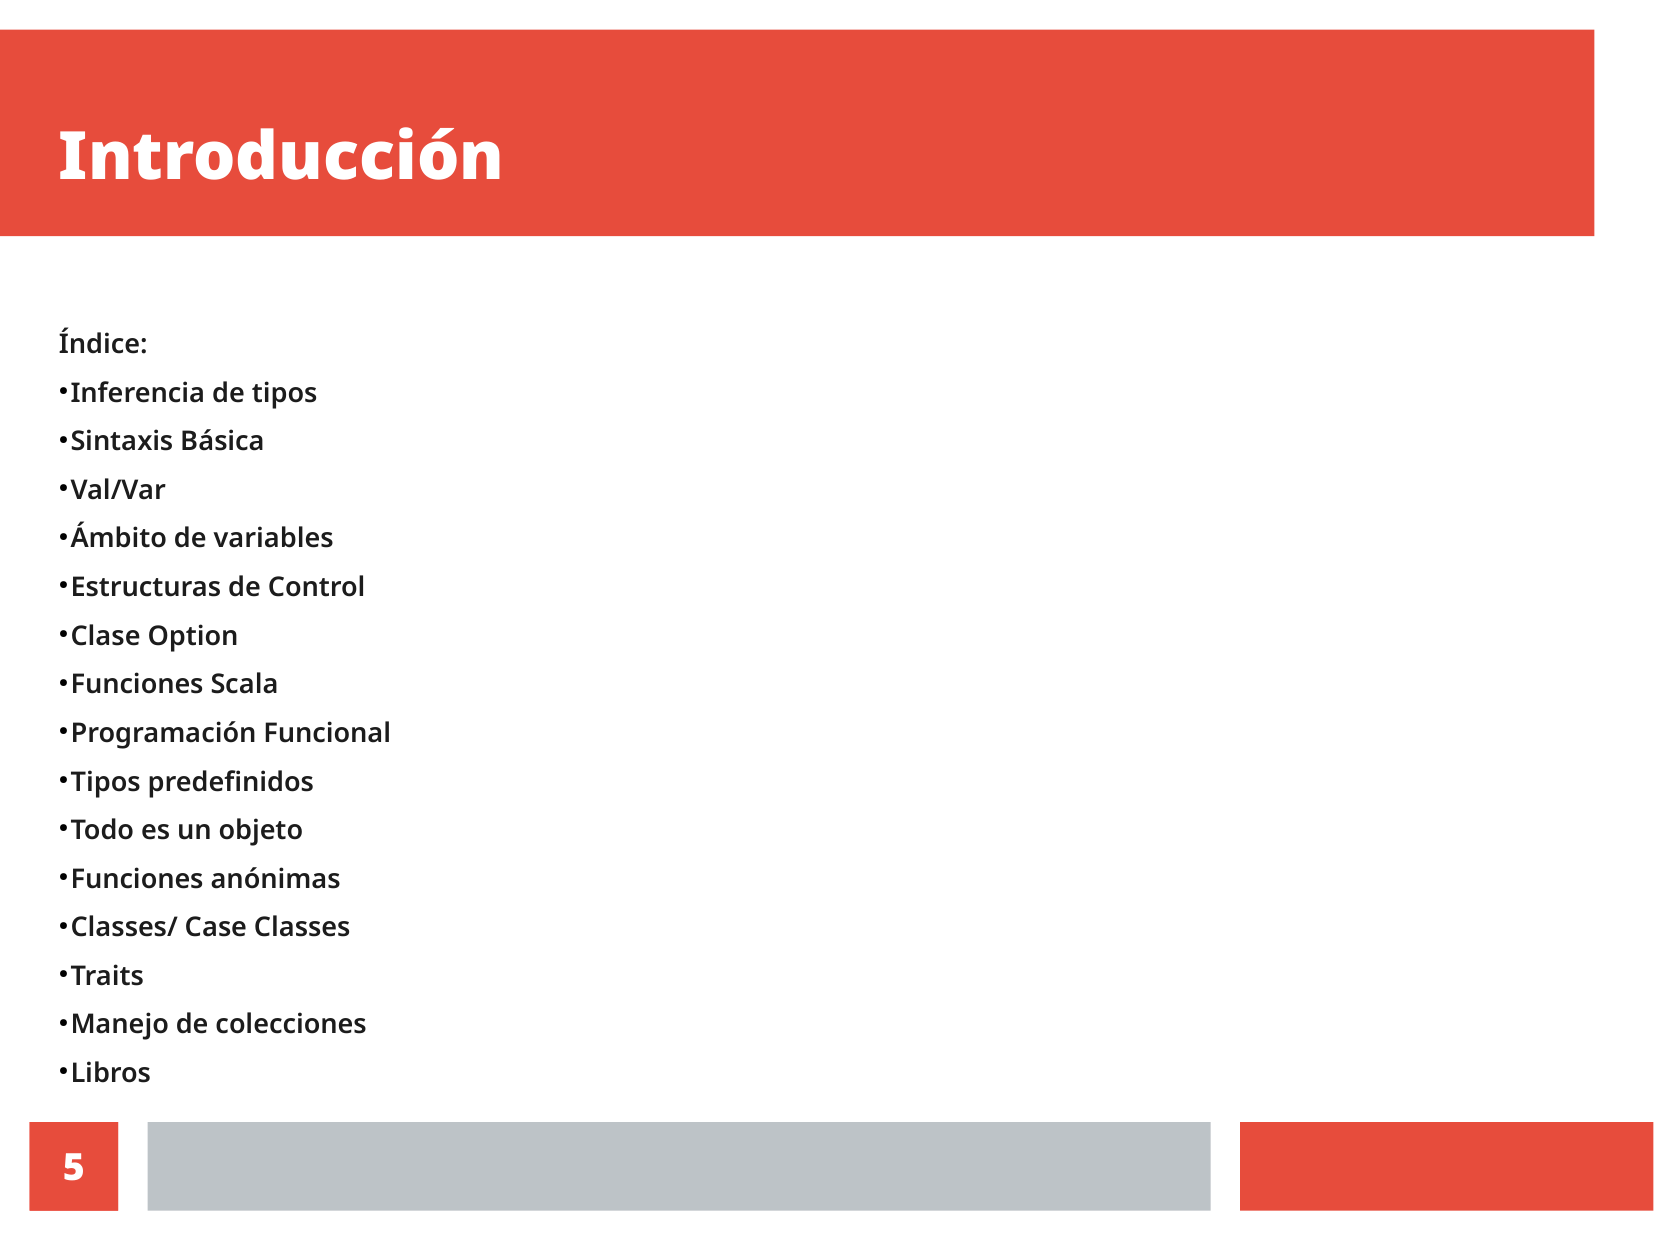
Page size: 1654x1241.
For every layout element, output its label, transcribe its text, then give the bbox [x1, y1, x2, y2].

list Índice: Inferencia de tipos Sintaxis Básica Val/Var Ámbito de variables Estructuras de Control Clase Option Funciones Scala Programación Funcional Tipos predefinidos Todo es un objeto Funciones anónimas Classes/ Case Classes Traits Manejo de colecciones Libros [59, 324, 1565, 1093]
title Introducción [59, 66, 1595, 200]
